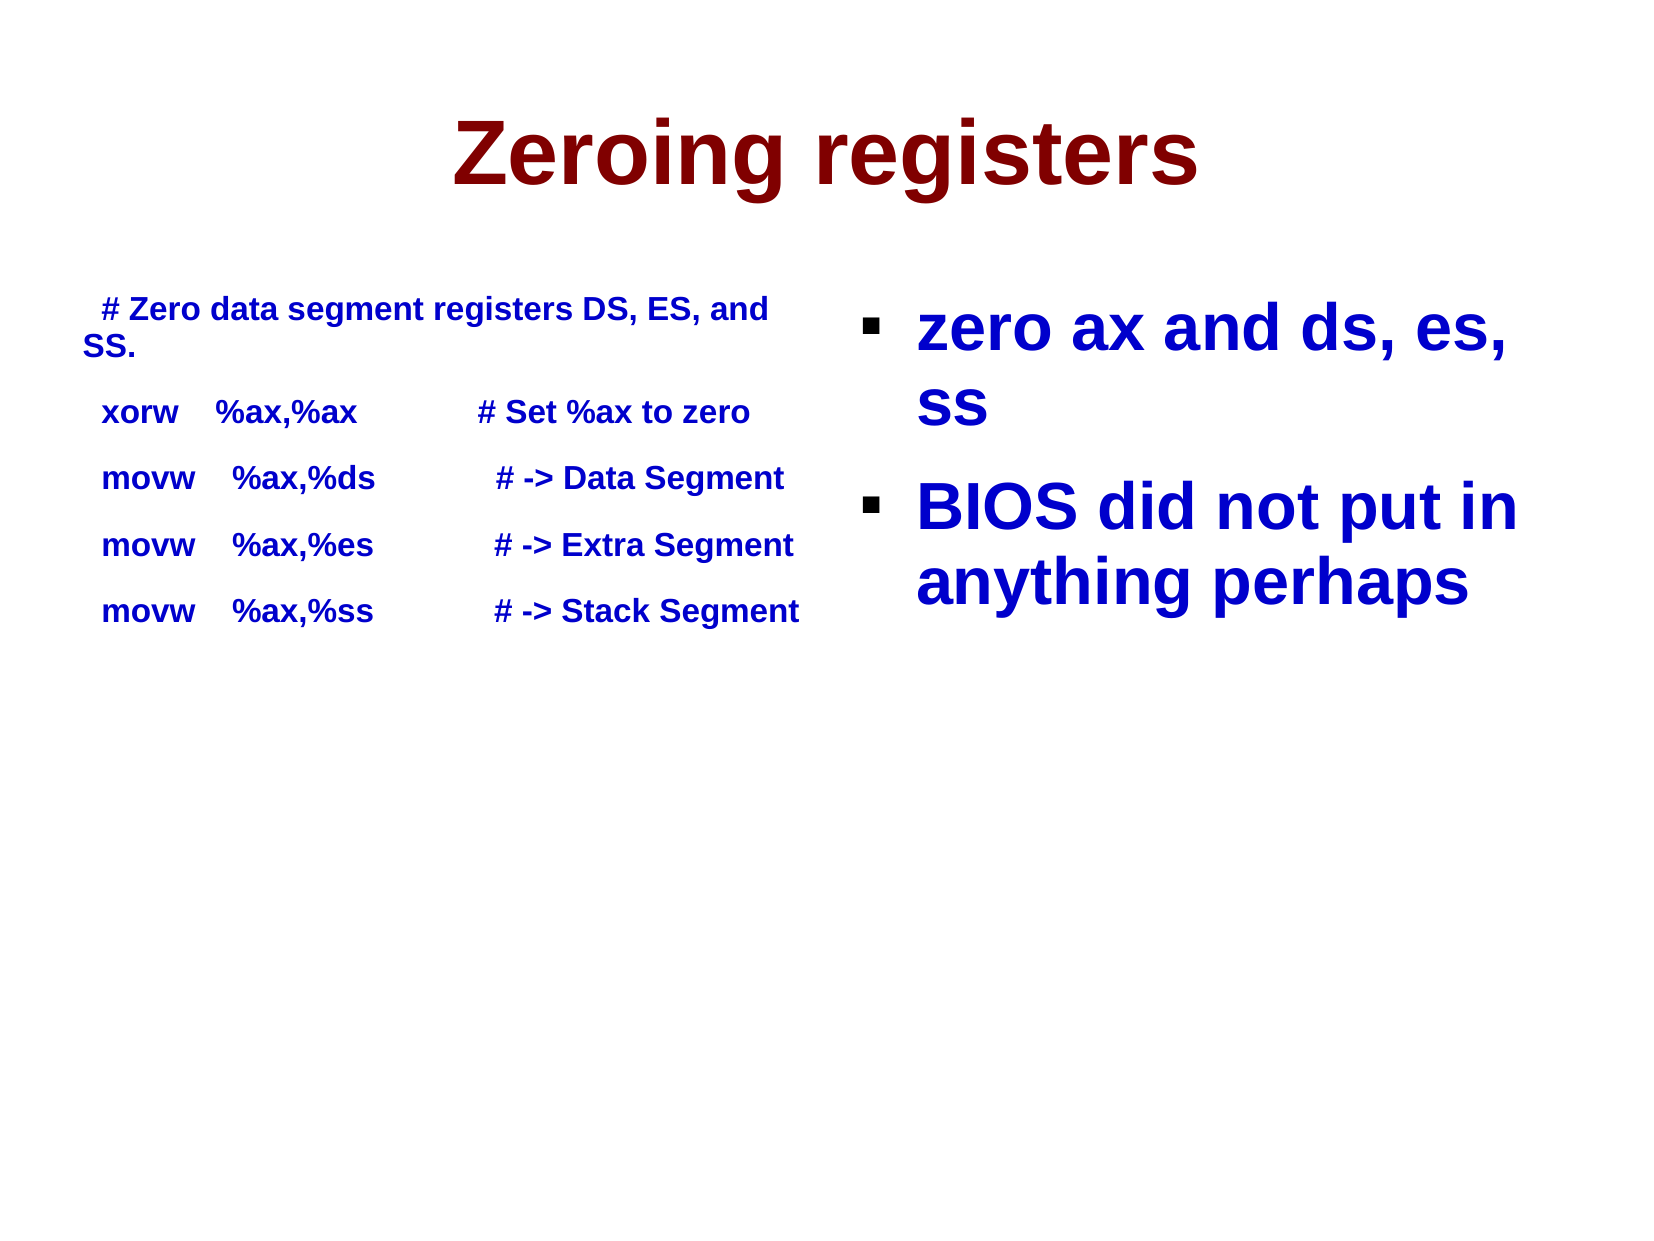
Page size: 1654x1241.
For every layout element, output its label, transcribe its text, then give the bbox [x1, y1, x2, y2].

title Zeroing registers [82, 49, 1571, 257]
list zero ax and ds, es, ss BIOS did not put in anything perhaps [845, 290, 1572, 1010]
list # Zero data segment registers DS, ES, and SS. xorw %ax,%ax # Set %ax to zero movw %ax,%ds # -> Data Segment movw %ax,%es # -> Extra Segment movw %ax,%ss # -> Stack Segment [82, 290, 809, 1010]
